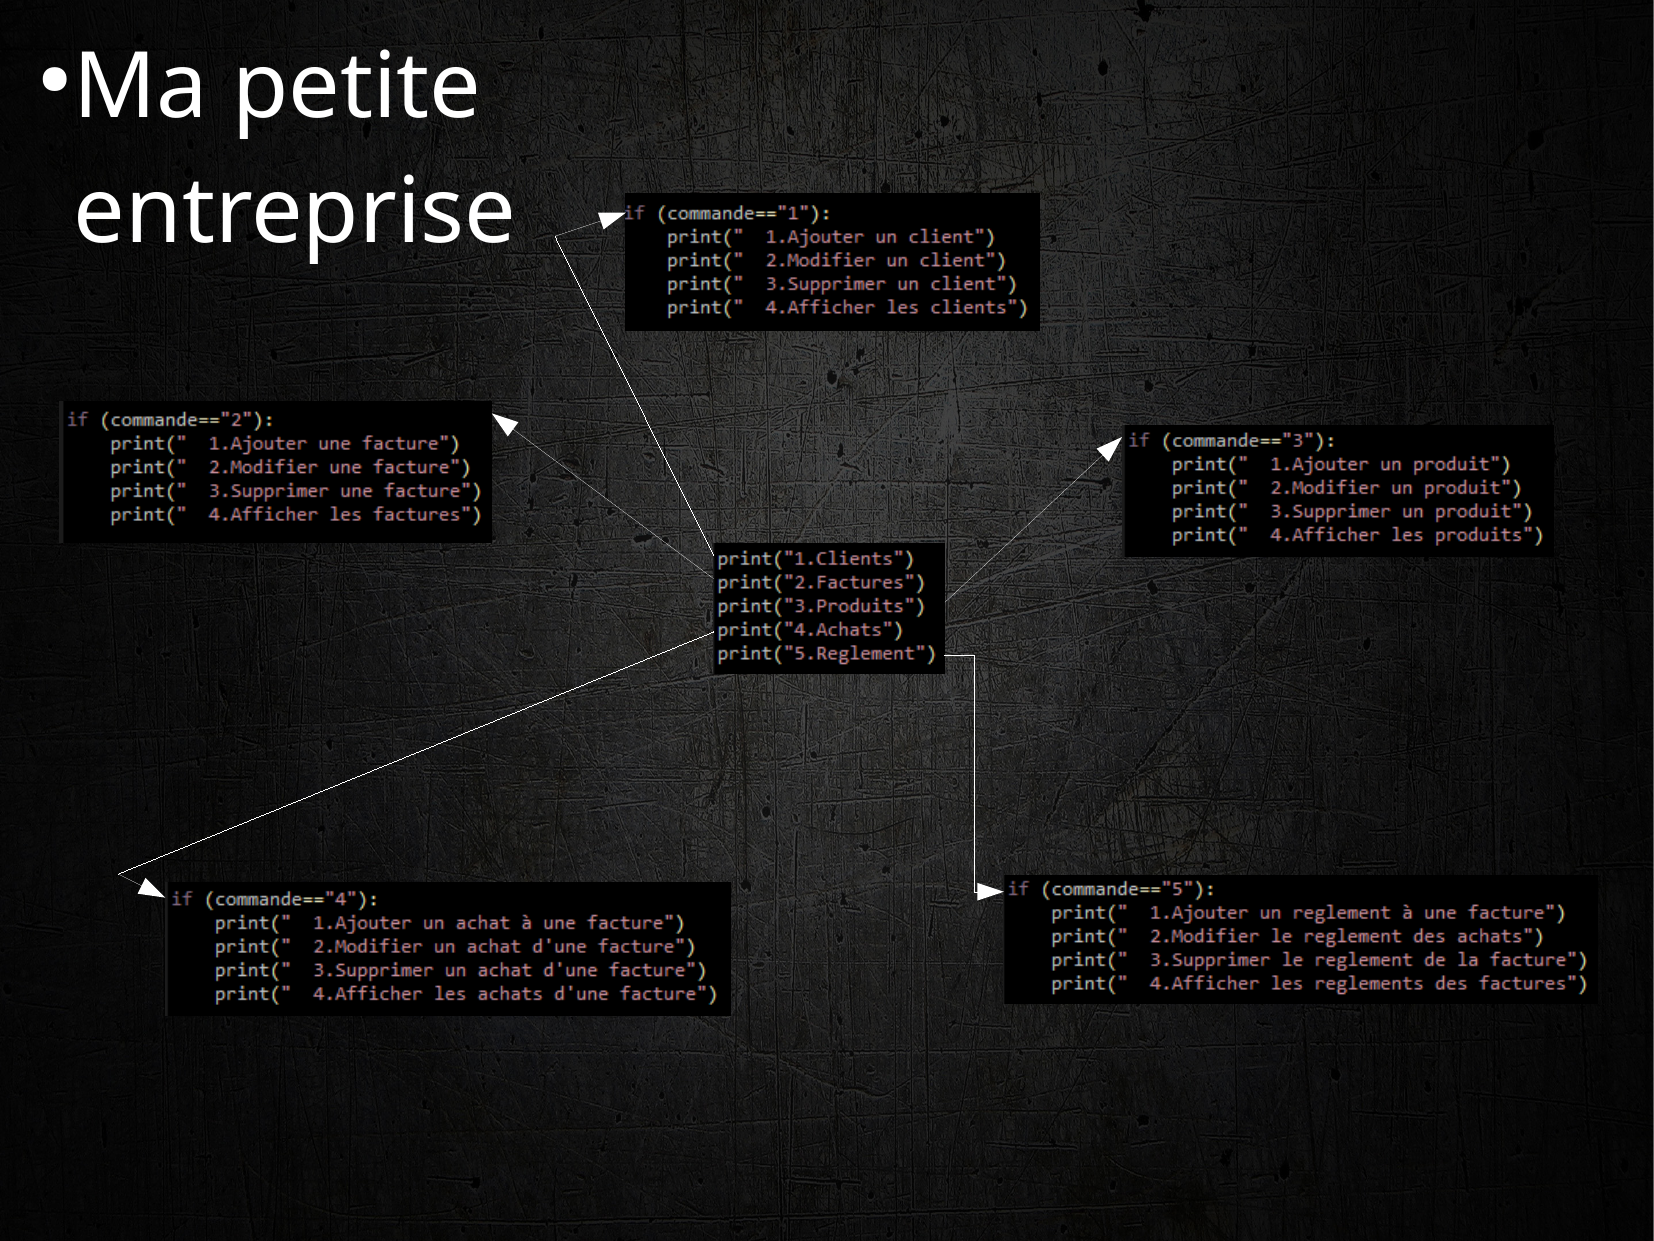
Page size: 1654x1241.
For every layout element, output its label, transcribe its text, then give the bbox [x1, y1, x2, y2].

picture [0, 0, 1654, 1241]
text_box Ma petite entreprise [23, 11, 709, 137]
